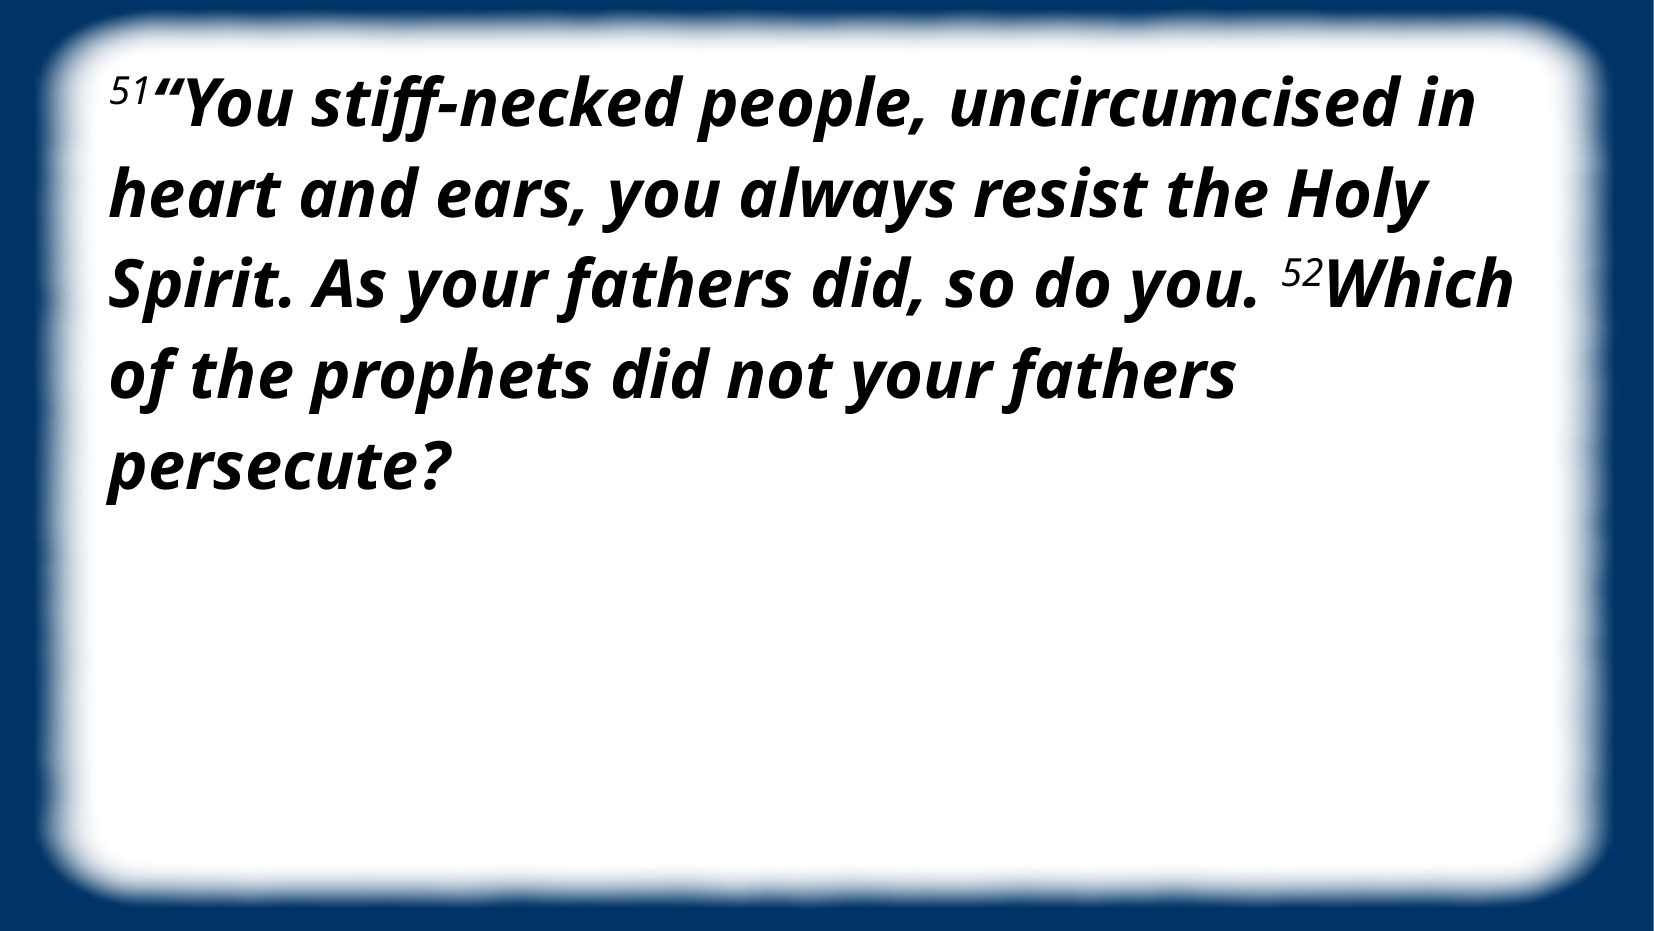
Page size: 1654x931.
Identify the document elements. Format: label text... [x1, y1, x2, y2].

picture [0, 0, 1654, 931]
text_box 51“You stiff-necked people, uncircumcised in heart and ears, you always resist the Holy Spirit. As your fathers did, so do you. 52Which of the prophets did not your fathers persecute? [94, 47, 1565, 418]
